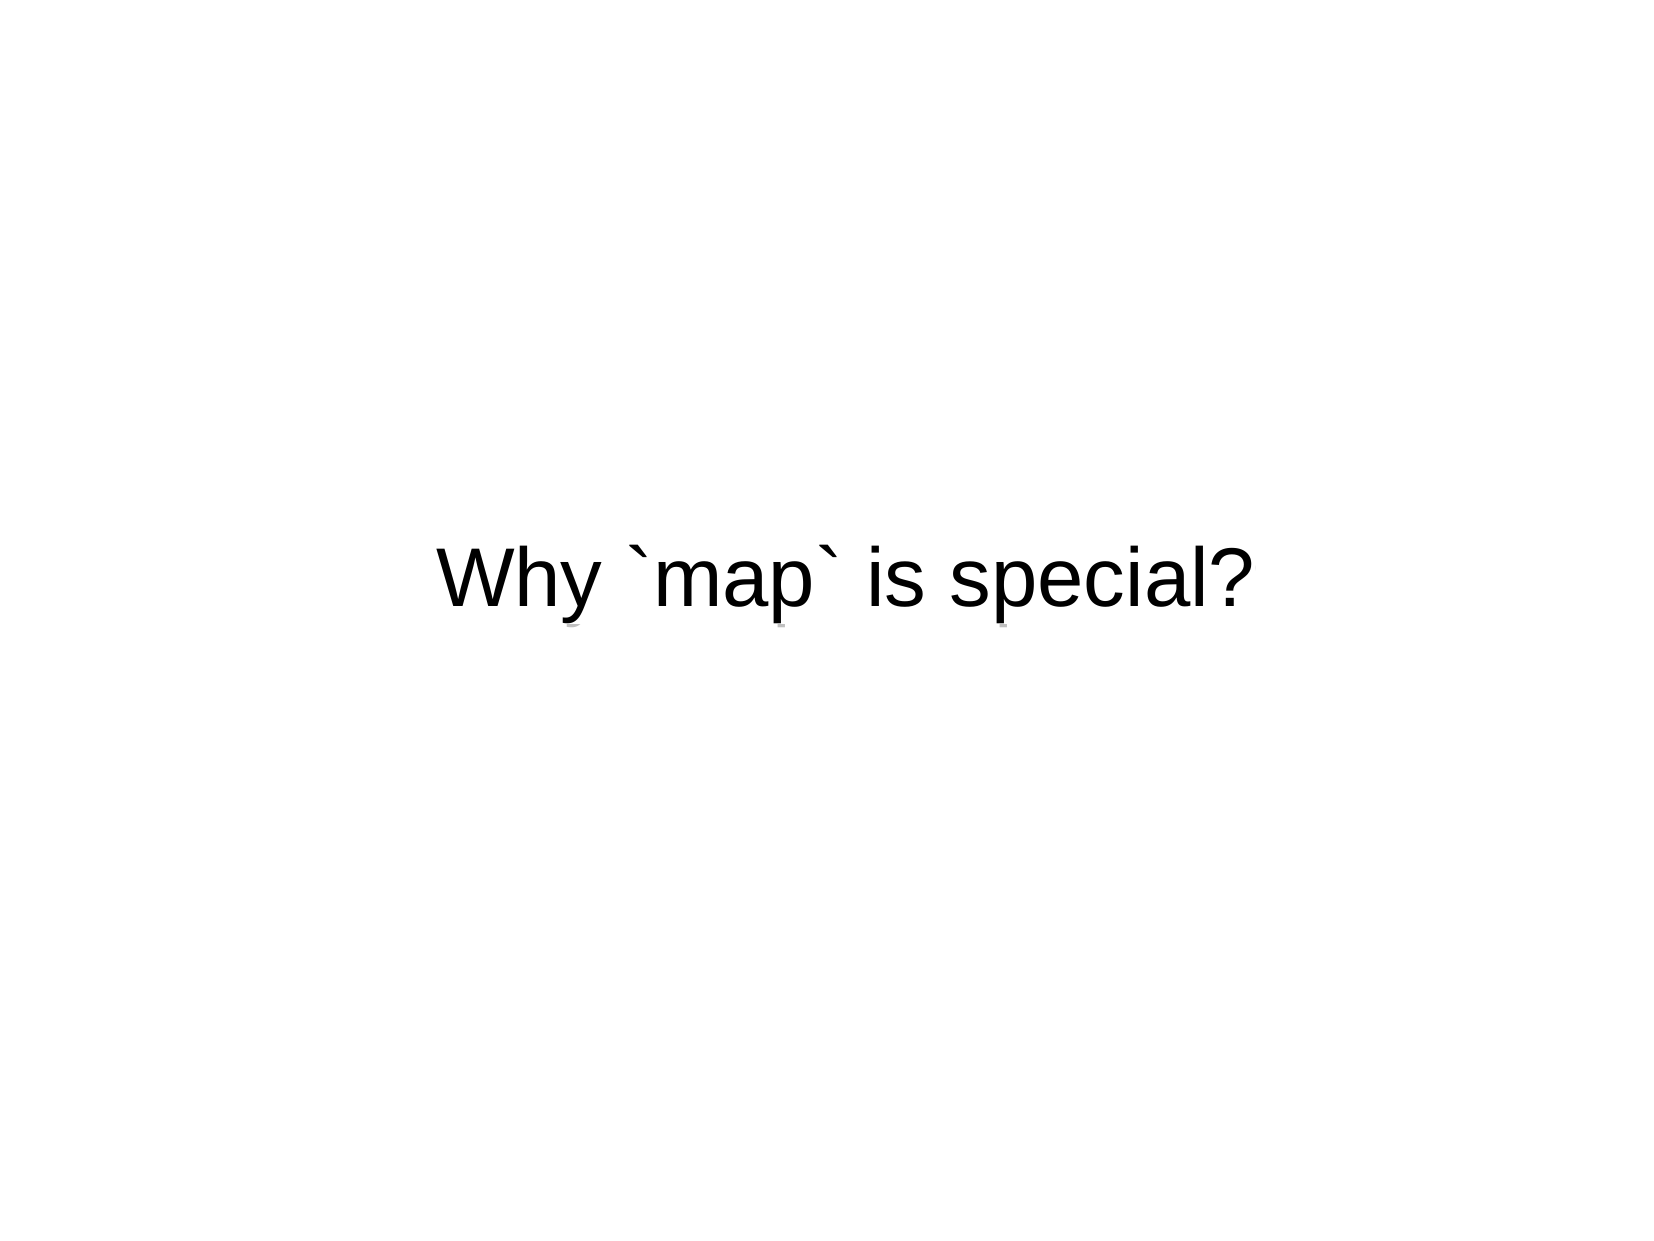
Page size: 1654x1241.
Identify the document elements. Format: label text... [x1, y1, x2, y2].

subtitle Why `map` is special? [101, 135, 1591, 1096]
